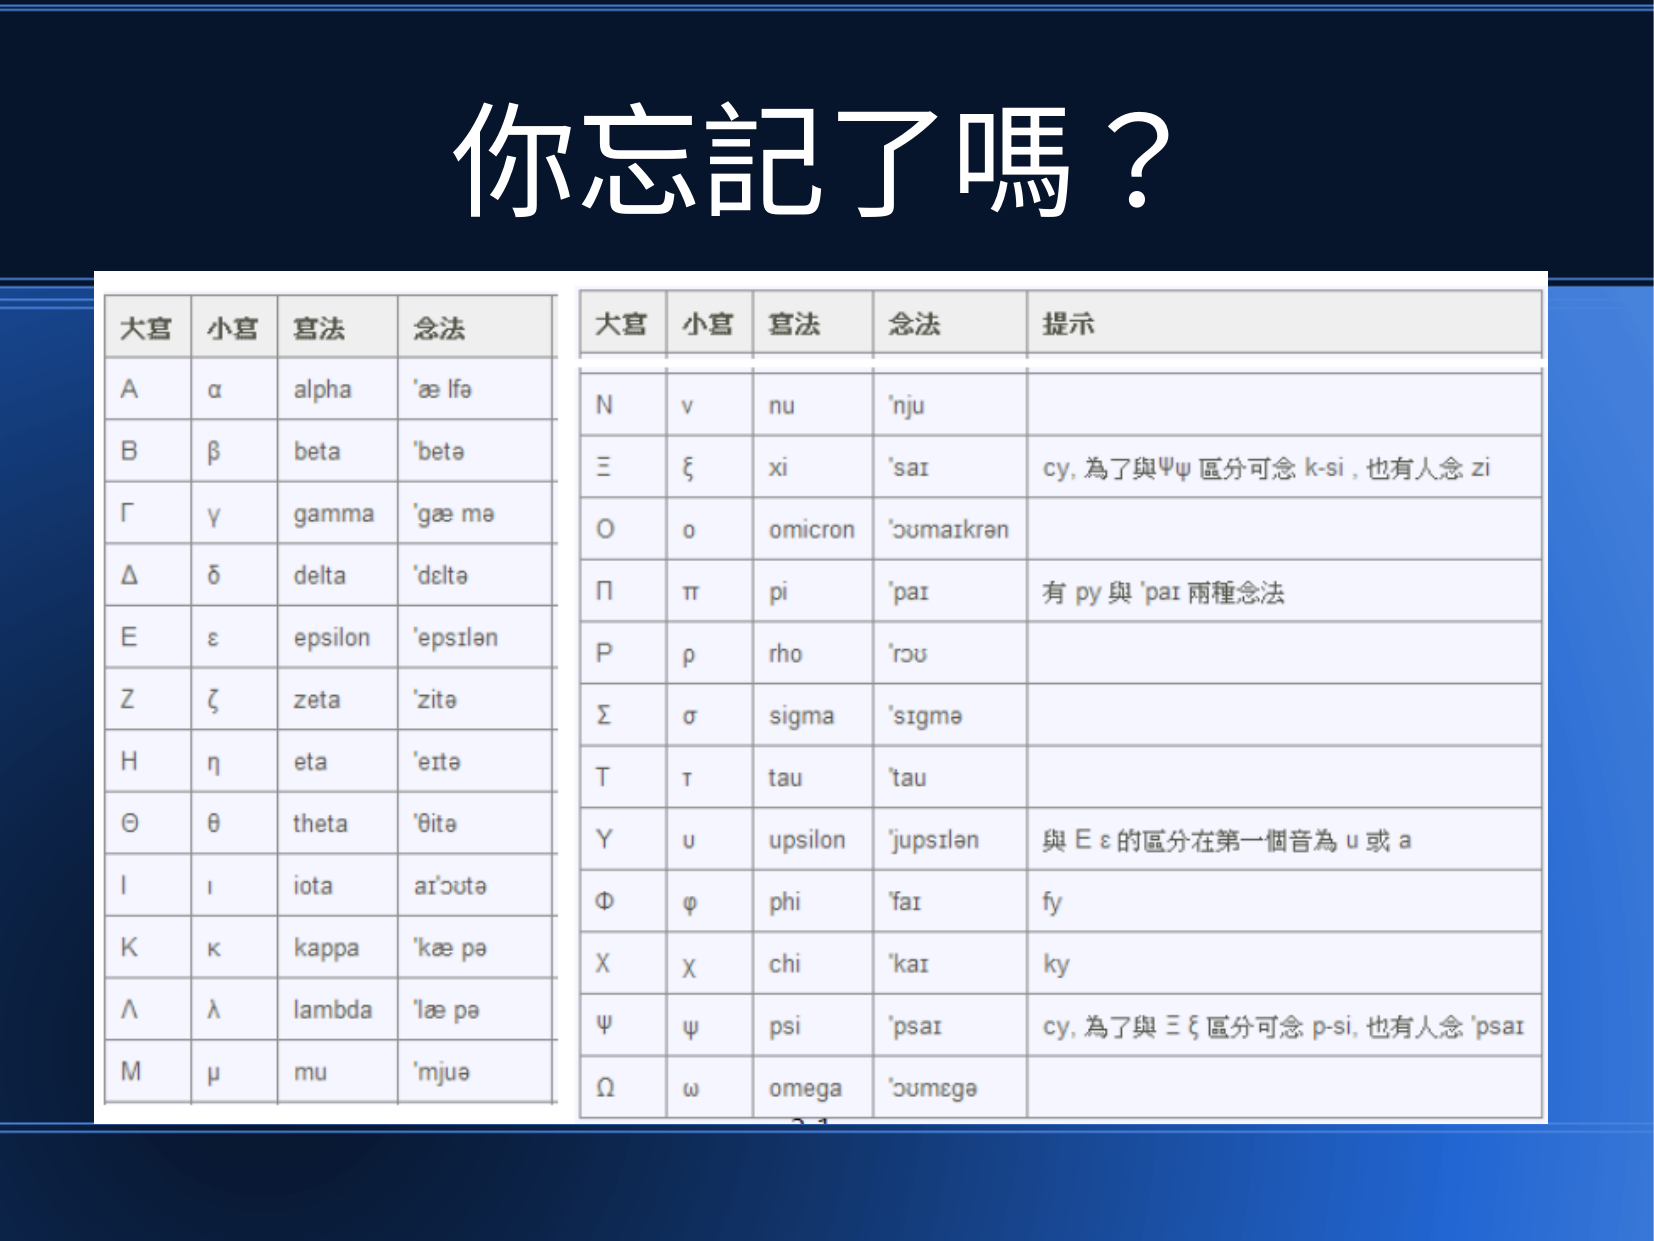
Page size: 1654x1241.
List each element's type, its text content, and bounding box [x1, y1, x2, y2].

picture [0, 0, 1654, 1241]
title 你忘記了嗎？ [82, 49, 1571, 257]
